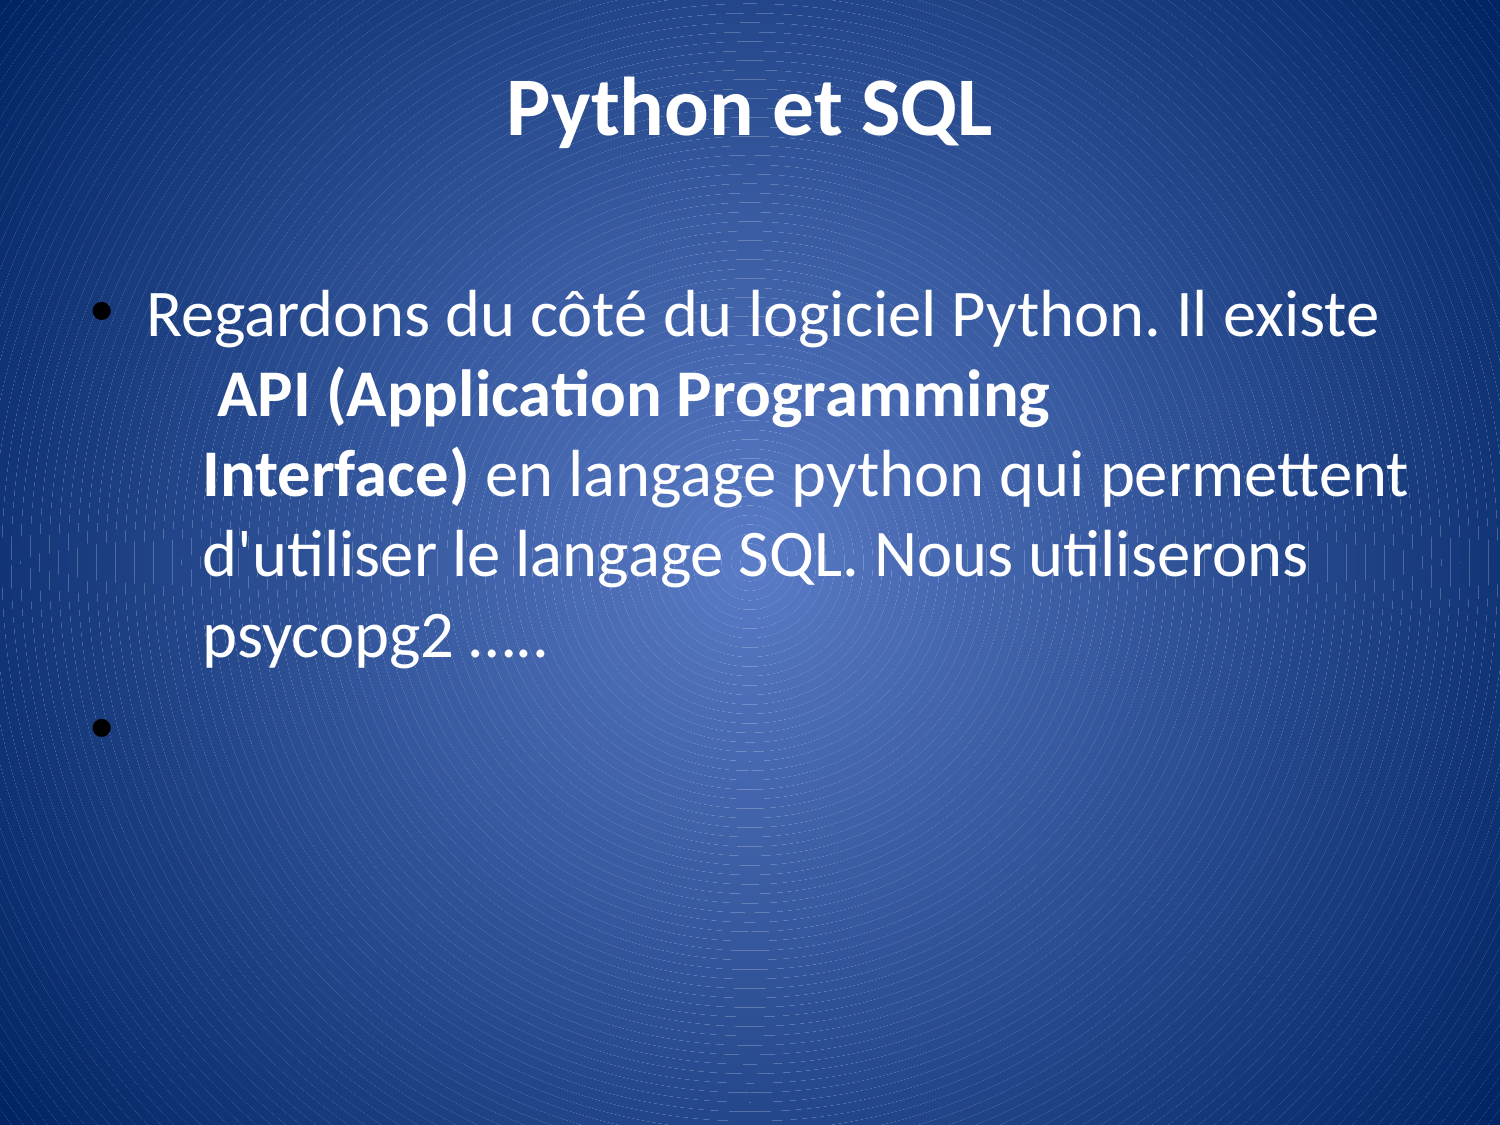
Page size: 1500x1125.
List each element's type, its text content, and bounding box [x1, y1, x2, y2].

list Regardons du côté du logiciel Python. Il existe API (Application Programming Interface) en langage python qui permettent d'utiliser le langage SQL. Nous utiliserons psycopg2 ….. [75, 262, 1426, 1005]
title Python et SQL [75, 45, 1426, 233]
